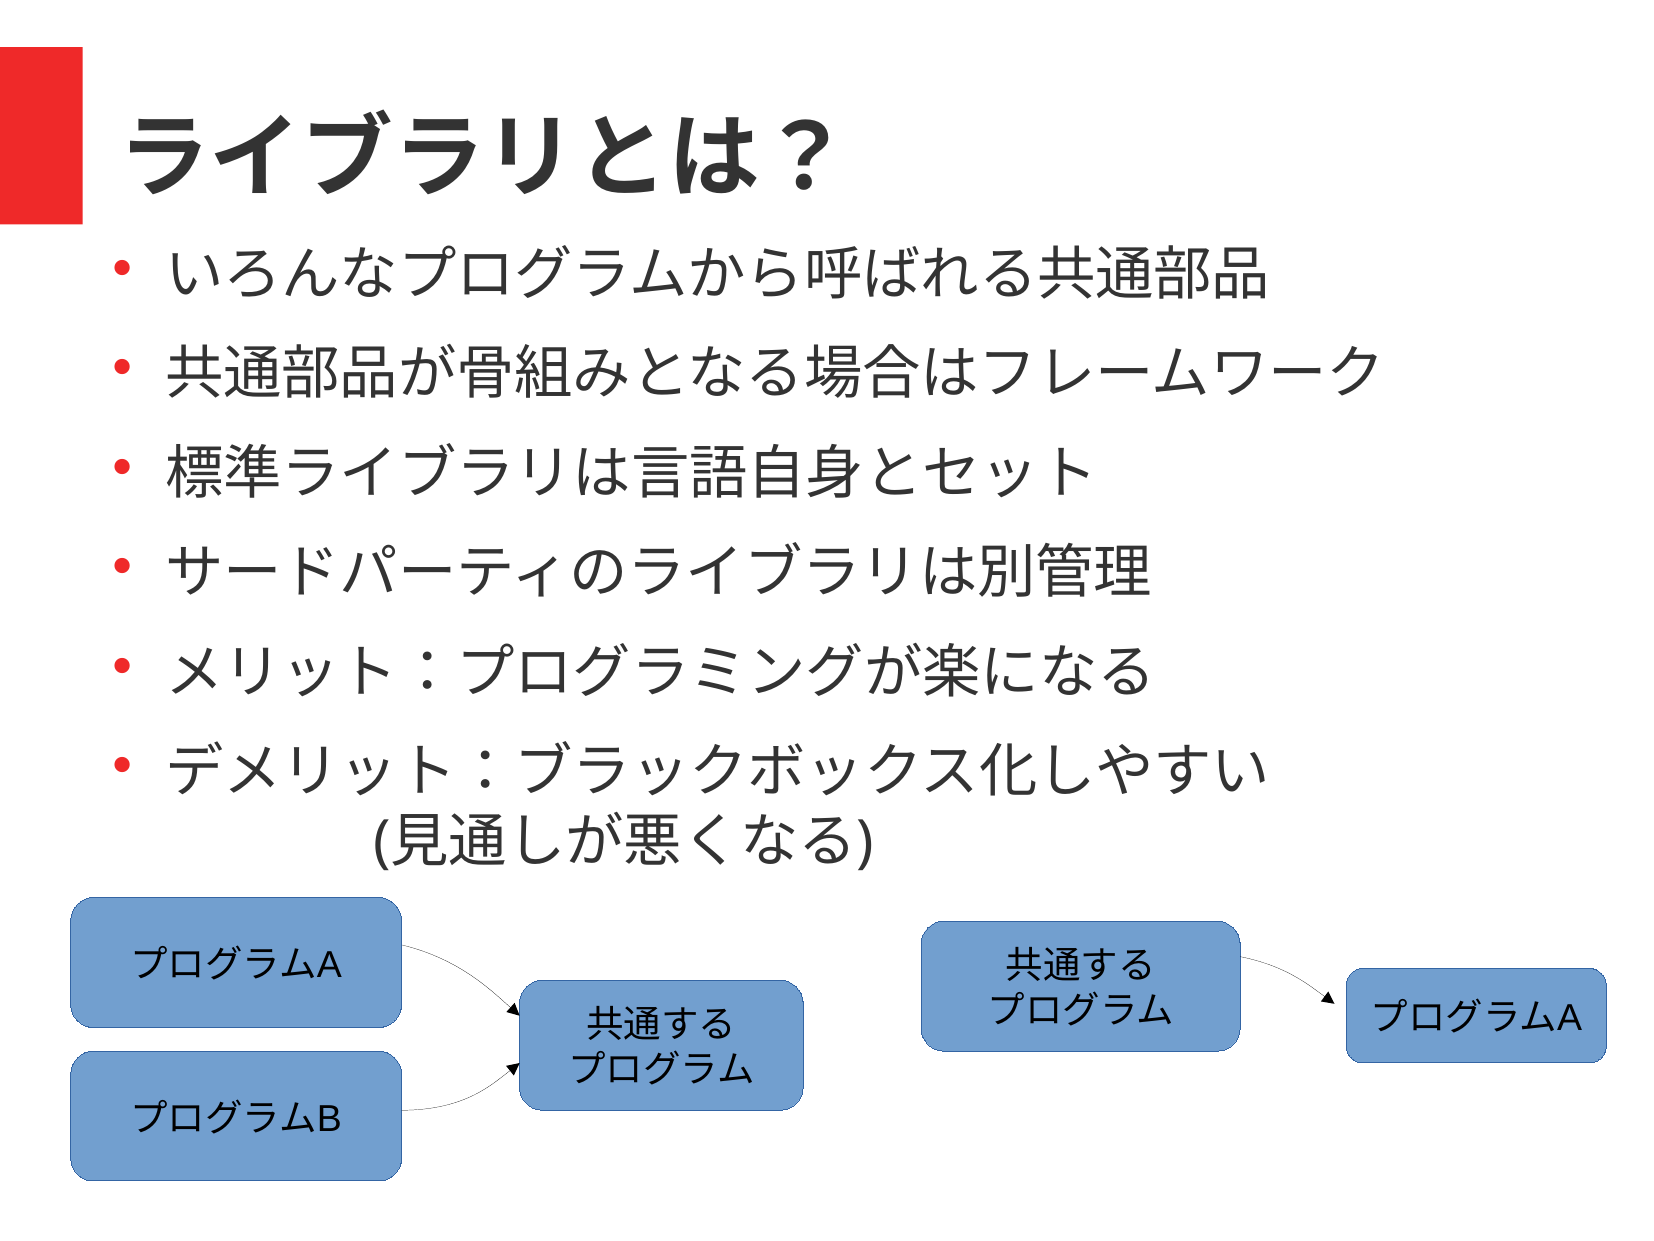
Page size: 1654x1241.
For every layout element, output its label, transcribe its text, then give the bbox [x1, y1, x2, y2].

text_box 共通する プログラム [921, 921, 1241, 1052]
text_box いろんなプログラムから呼ばれる共通部品 共通部品が骨組みとなる場合はフレームワーク 標準ライブラリは言語自身とセット サードパーティのライブラリは別管理 メリット：プログラミングが楽になる デメリット：ブラックボックス化しやすい (見通しが悪くなる) [94, 236, 1512, 579]
text_box プログラムA [70, 897, 402, 1028]
text_box プログラムB [70, 1051, 402, 1181]
text_box 共通する プログラム [519, 980, 804, 1111]
text_box プログラムA [1346, 968, 1607, 1063]
text_box ライブラリとは？ [118, 49, 1571, 257]
